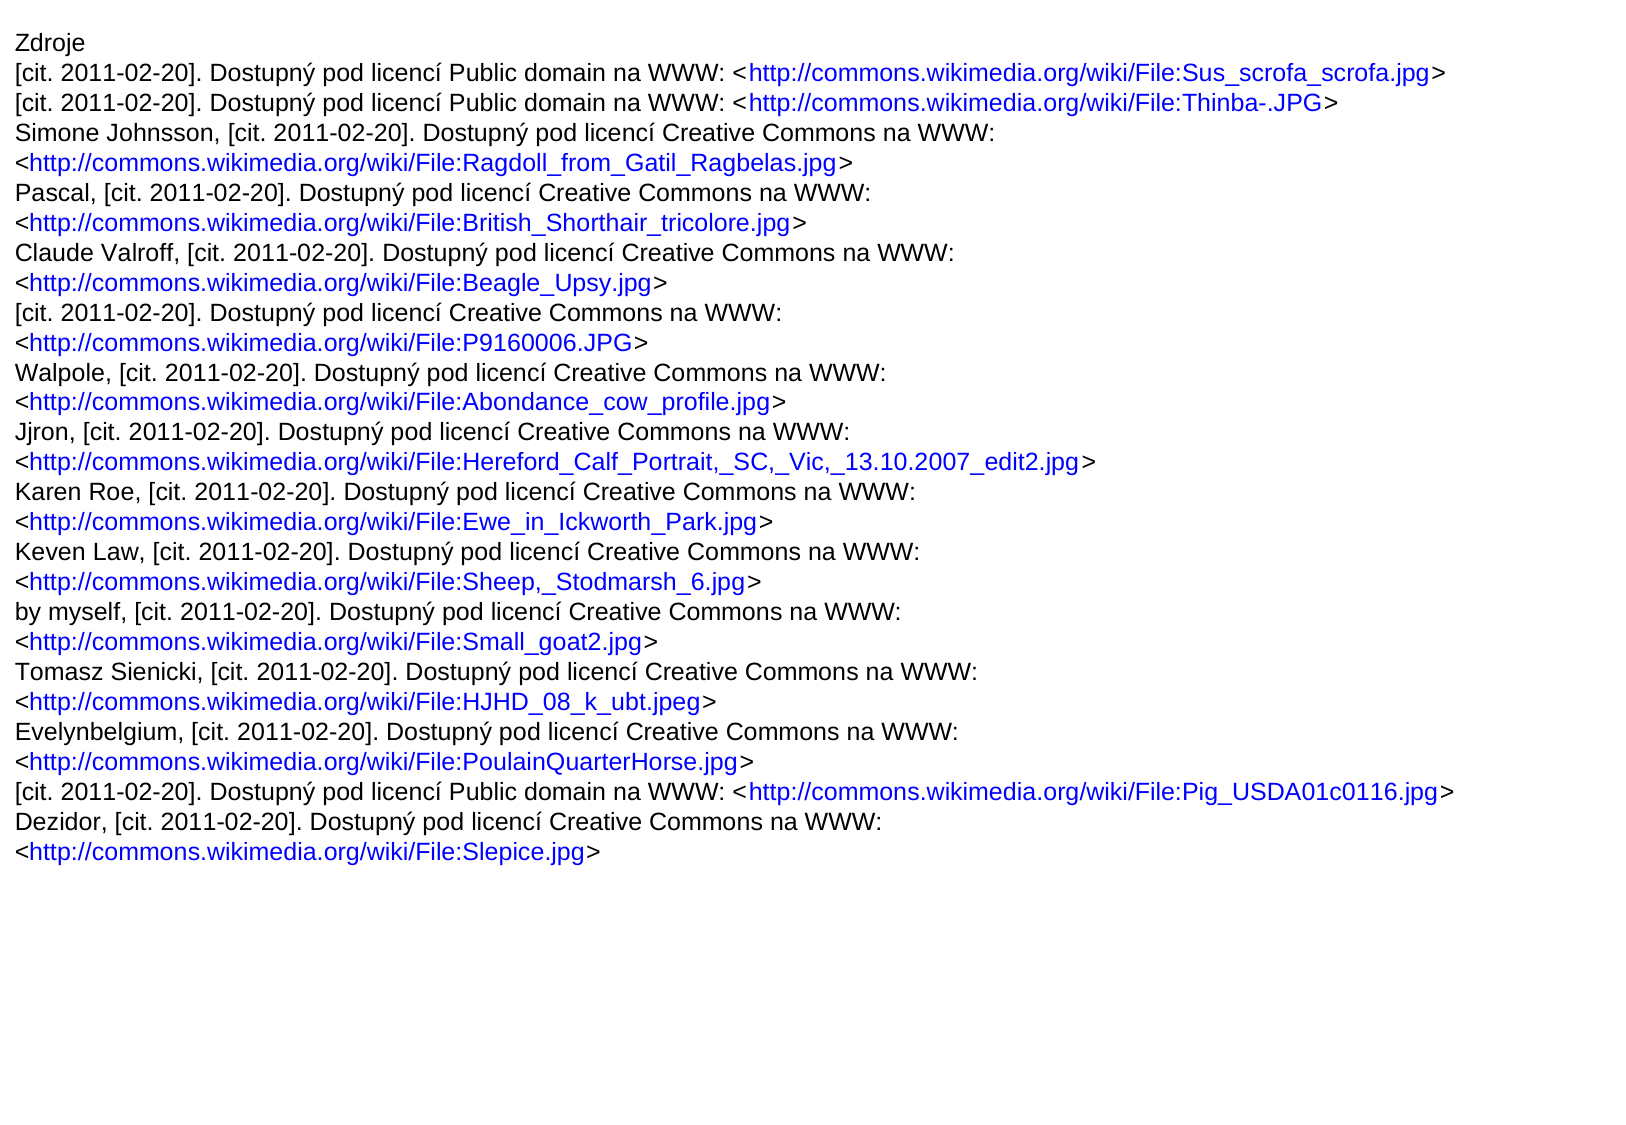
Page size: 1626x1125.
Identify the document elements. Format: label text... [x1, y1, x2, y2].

text_box Zdroje [cit. 2011-02-20]. Dostupný pod licencí Public domain na WWW: <http://commons.wikimedia.org/wiki/File:Sus_scrofa_scrofa.jpg> [cit. 2011-02-20]. Dostupný pod licencí Public domain na WWW: <http://commons.wikimedia.org/wiki/File:Thinba-.JPG> Simone Johnsson, [cit. 2011-02-20]. Dostupný pod licencí Creative Commons na WWW: <http://commons.wikimedia.org/wiki/File:Ragdoll_from_Gatil_Ragbelas.jpg> Pascal, [cit. 2011-02-20]. Dostupný pod licencí Creative Commons na WWW: <http://commons.wikimedia.org/wiki/File:British_Shorthair_tricolore.jpg> Claude Valroff, [cit. 2011-02-20]. Dostupný pod licencí Creative Commons na WWW: <http://commons.wikimedia.org/wiki/File:Beagle_Upsy.jpg> [cit. 2011-02-20]. Dostupný pod licencí Creative Commons na WWW: <http://commons.wikimedia.org/wiki/File:P9160006.JPG> Walpole, [cit. 2011-02-20]. Dostupný pod licencí Creative Commons na WWW: <http://commons.wikimedia.org/wiki/File:Abondance_cow_profile.jpg> Jjron, [cit. 2011-02-20]. Dostupný pod licencí Creative Commons na WWW: <http://commons.wikimedia.org/wiki/File:Hereford_Calf_Portrait,_SC,_Vic,_13.10.2007_edit2.jpg> Karen Roe, [cit. 2011-02-20]. Dostupný pod licencí Creative Commons na WWW: <http://commons.wikimedia.org/wiki/File:Ewe_in_Ickworth_Park.jpg> Keven Law, [cit. 2011-02-20]. Dostupný pod licencí Creative Commons na WWW: <http://commons.wikimedia.org/wiki/File:Sheep,_Stodmarsh_6.jpg> by myself, [cit. 2011-02-20]. Dostupný pod licencí Creative Commons na WWW: <http://commons.wikimedia.org/wiki/File:Small_goat2.jpg> Tomasz Sienicki, [cit. 2011-02-20]. Dostupný pod licencí Creative Commons na WWW: <http://commons.wikimedia.org/wiki/File:HJHD_08_k_ubt.jpeg> Evelynbelgium, [cit. 2011-02-20]. Dostupný pod licencí Creative Commons na WWW: <http://commons.wikimedia.org/wiki/File:PoulainQuarterHorse.jpg> [cit. 2011-02-20]. Dostupný pod licencí Public domain na WWW: <http://commons.wikimedia.org/wiki/File:Pig_USDA01c0116.jpg> Dezidor, [cit. 2011-02-20]. Dostupný pod licencí Creative Commons na WWW: <http://commons.wikimedia.org/wiki/File:Slepice.jpg> [0, 18, 1625, 873]
